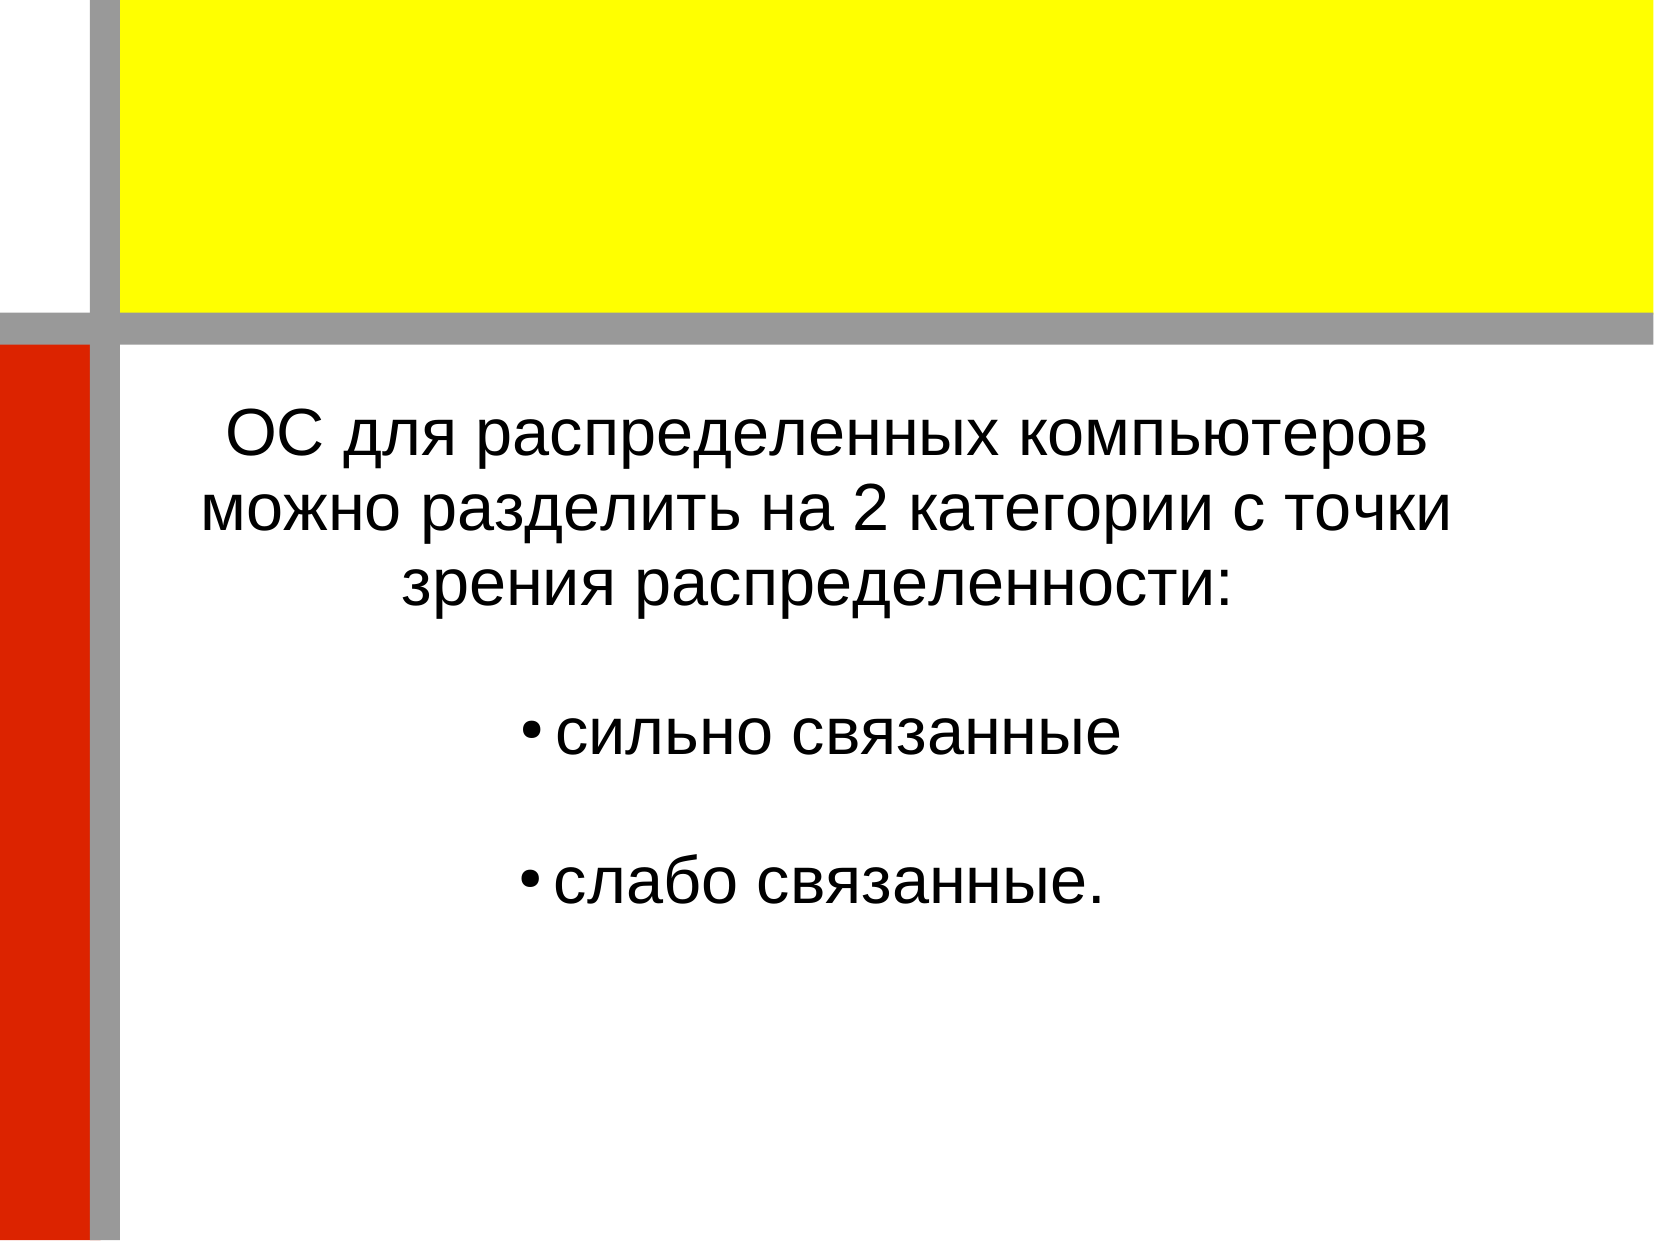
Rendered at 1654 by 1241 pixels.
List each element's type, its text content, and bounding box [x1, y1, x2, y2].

subtitle ОС для распределенных компьютеров можно разделить на 2 категории с точки зрения распределенности: сильно связанные слабо связанные. [121, 102, 1534, 1211]
